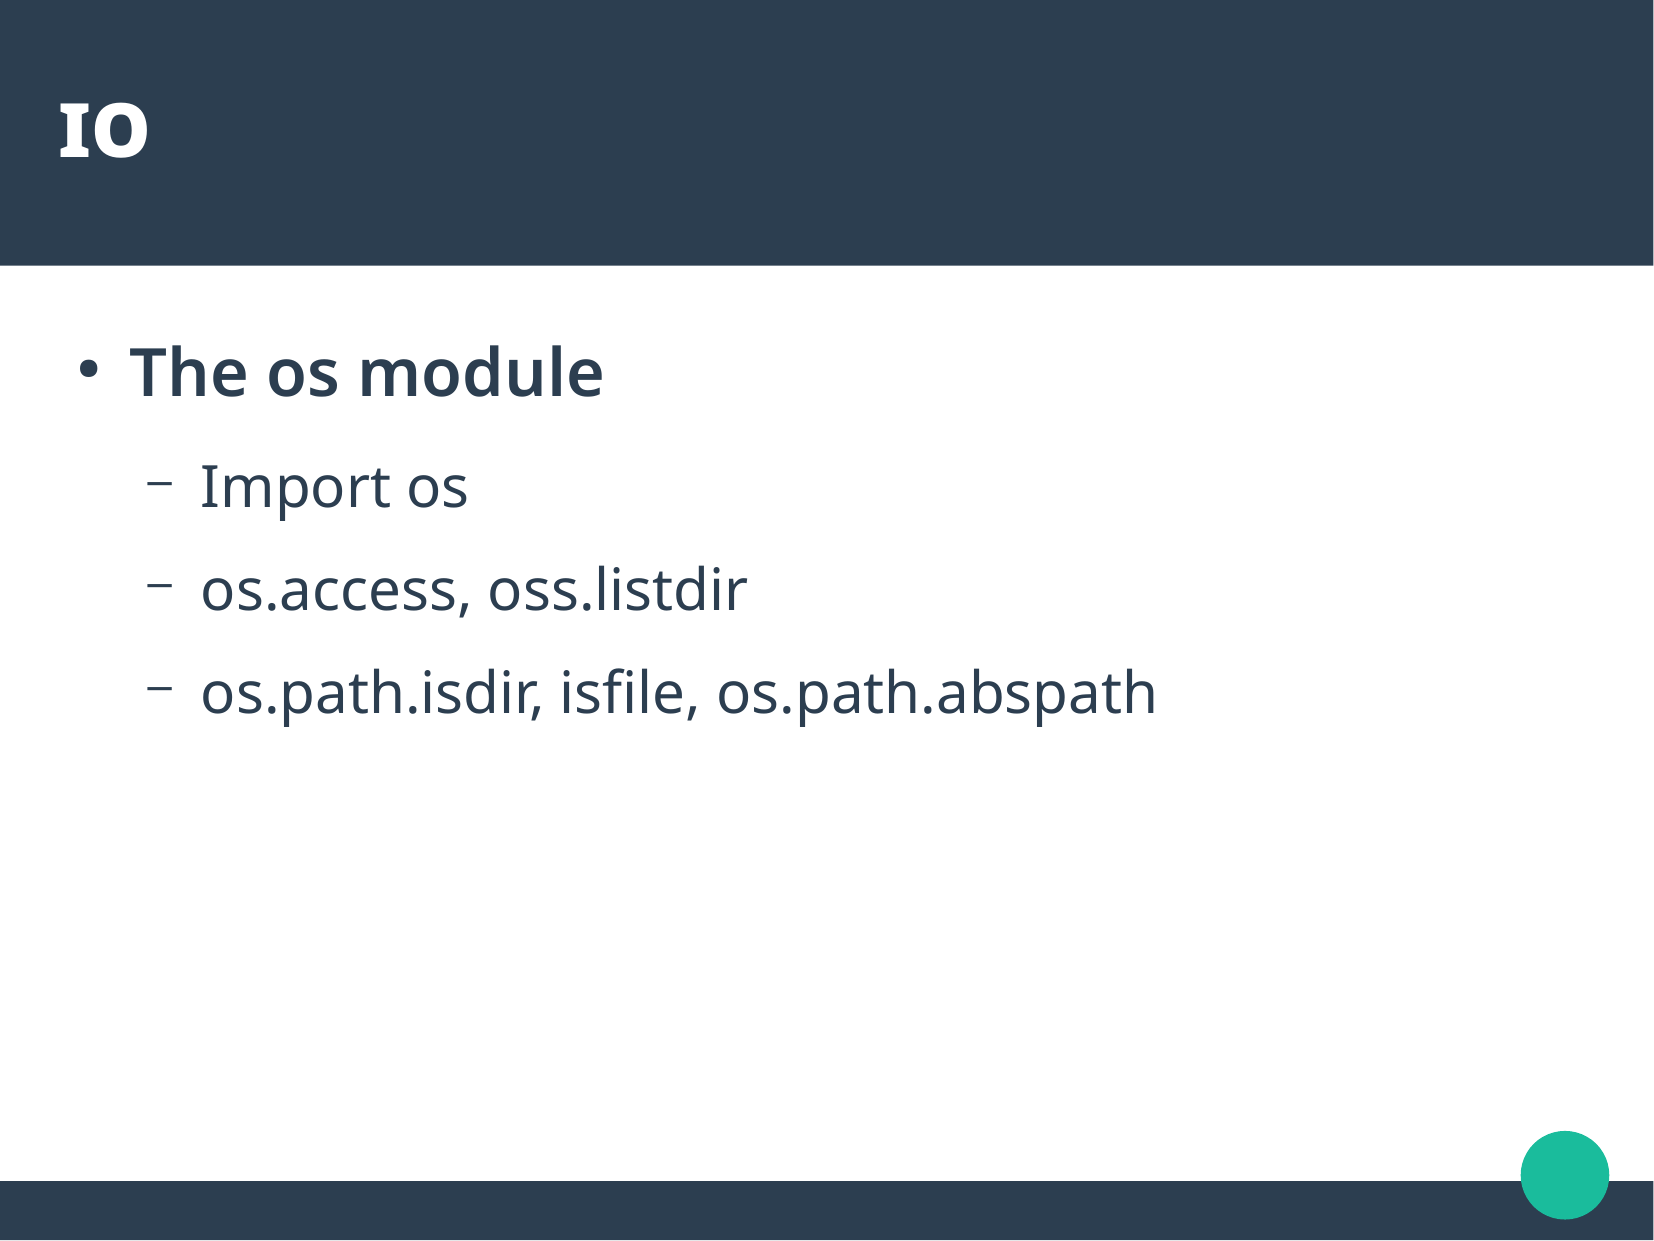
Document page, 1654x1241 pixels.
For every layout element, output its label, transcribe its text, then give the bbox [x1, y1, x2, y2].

list The os module Import os os.access, oss.listdir os.path.isdir, isfile, os.path.abspath [59, 324, 1595, 1152]
title IO [59, 49, 1595, 207]
